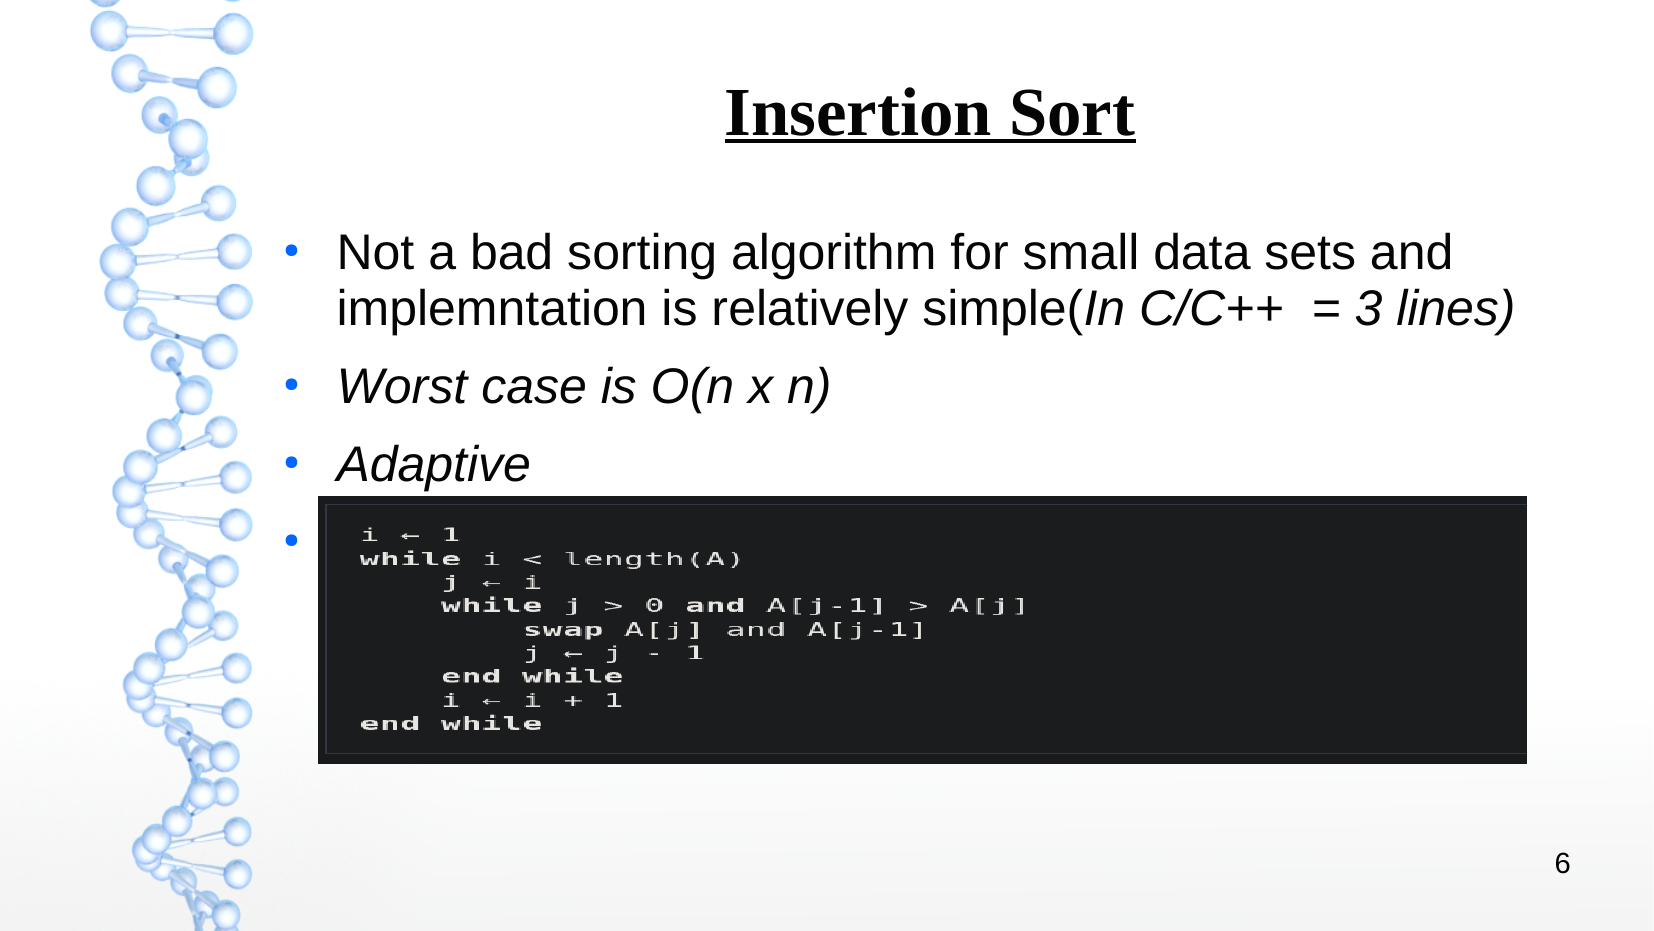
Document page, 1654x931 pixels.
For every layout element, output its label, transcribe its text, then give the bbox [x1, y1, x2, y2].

picture [0, 0, 1654, 931]
list Not a bad sorting algorithm for small data sets and implemntation is relatively simple(In C/C++ = 3 lines) Worst case is O(n x n) Adaptive [265, 224, 1595, 764]
title Insertion Sort [265, 35, 1595, 189]
